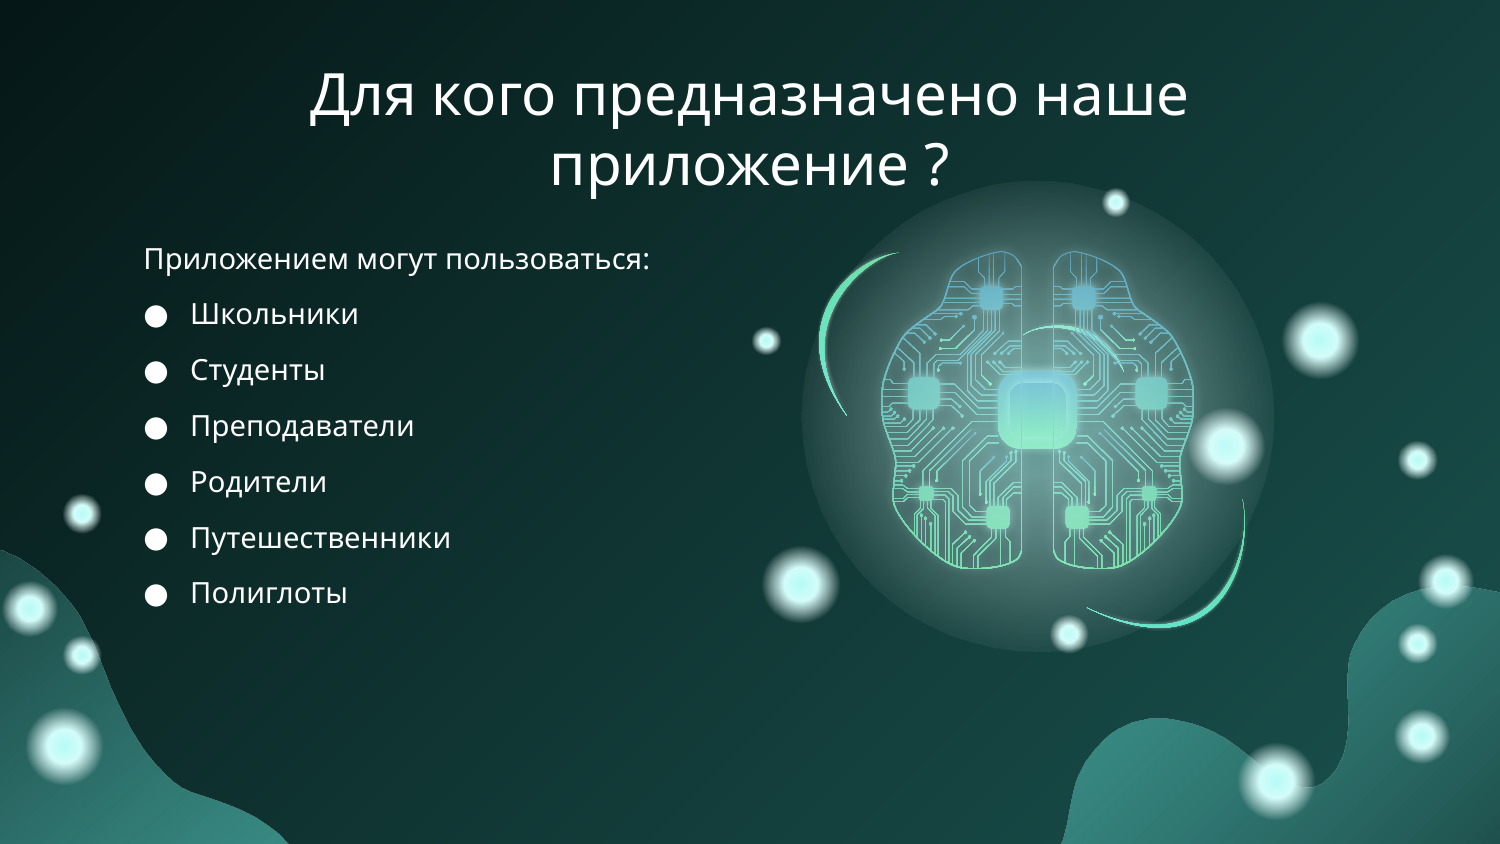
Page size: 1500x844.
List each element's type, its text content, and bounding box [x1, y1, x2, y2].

text_box [748, 323, 784, 358]
text_box [752, 536, 849, 632]
title Для кого предназначено наше приложение ? [118, 42, 1382, 137]
text_box [1272, 292, 1368, 388]
text_box [801, 180, 1274, 658]
list Приложением могут пользоваться: Школьники Студенты Преподаватели Родители Путешественники Полиглоты [128, 225, 788, 710]
